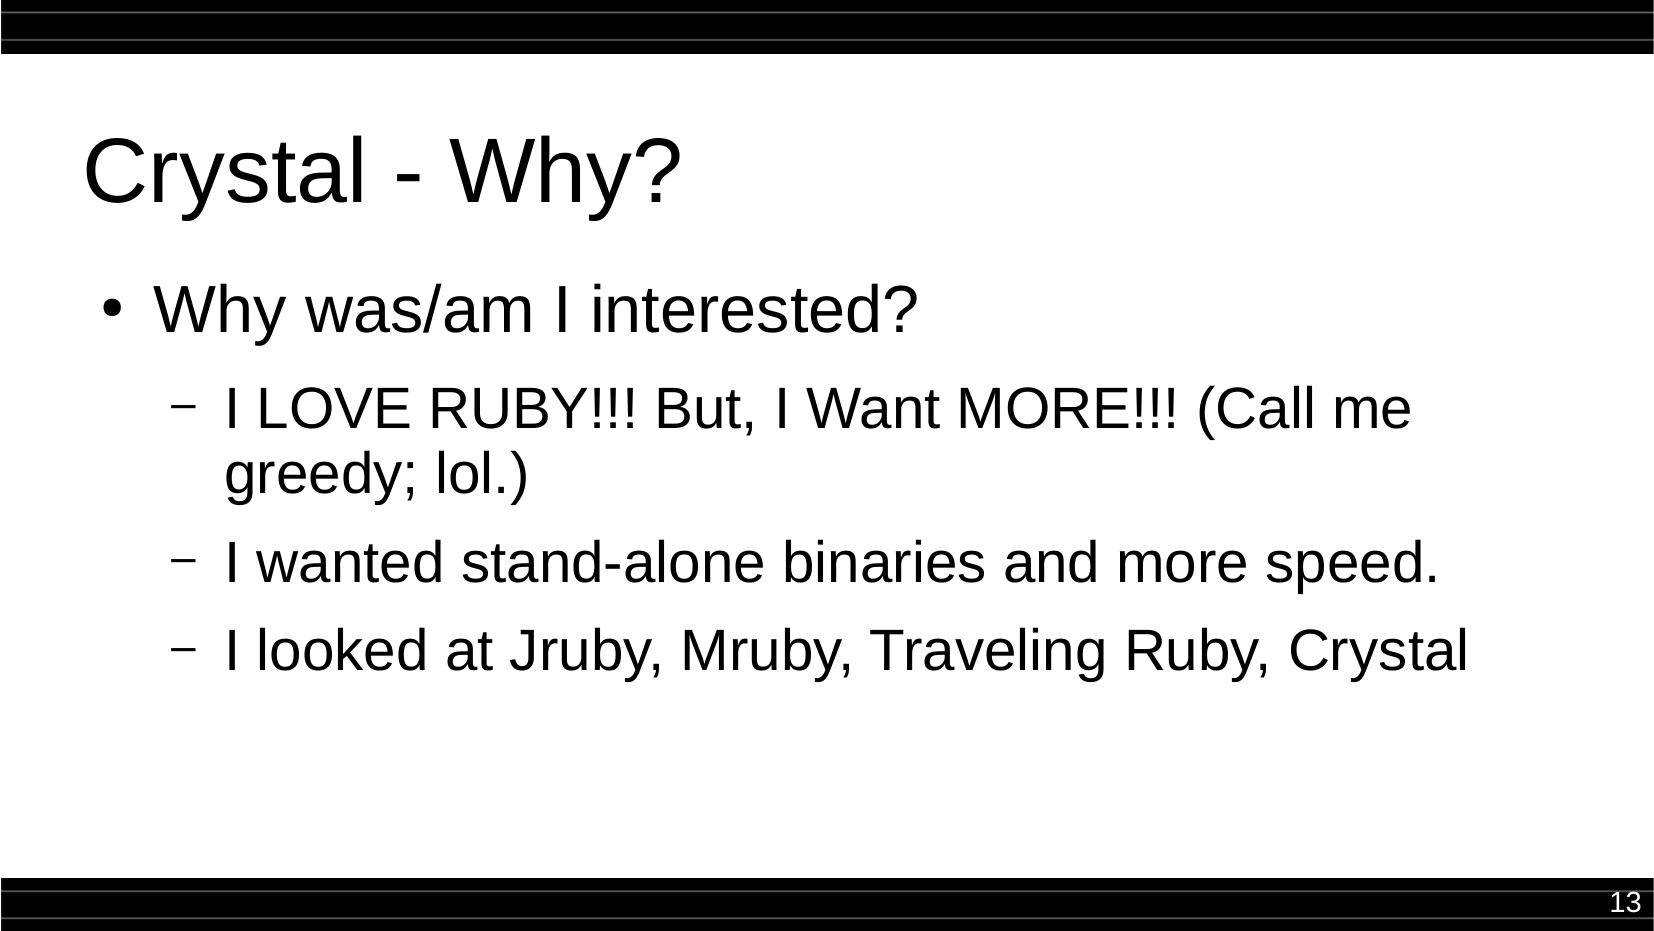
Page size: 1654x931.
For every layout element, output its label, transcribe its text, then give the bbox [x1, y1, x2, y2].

title Crystal - Why? [82, 92, 1571, 249]
picture [1, 878, 1654, 931]
picture [1, 0, 1654, 54]
list Why was/am I interested? I LOVE RUBY!!! But, I Want MORE!!! (Call me greedy; lol.) I wanted stand-alone binaries and more speed. I looked at Jruby, Mruby, Traveling Ruby, Crystal [82, 271, 1571, 851]
